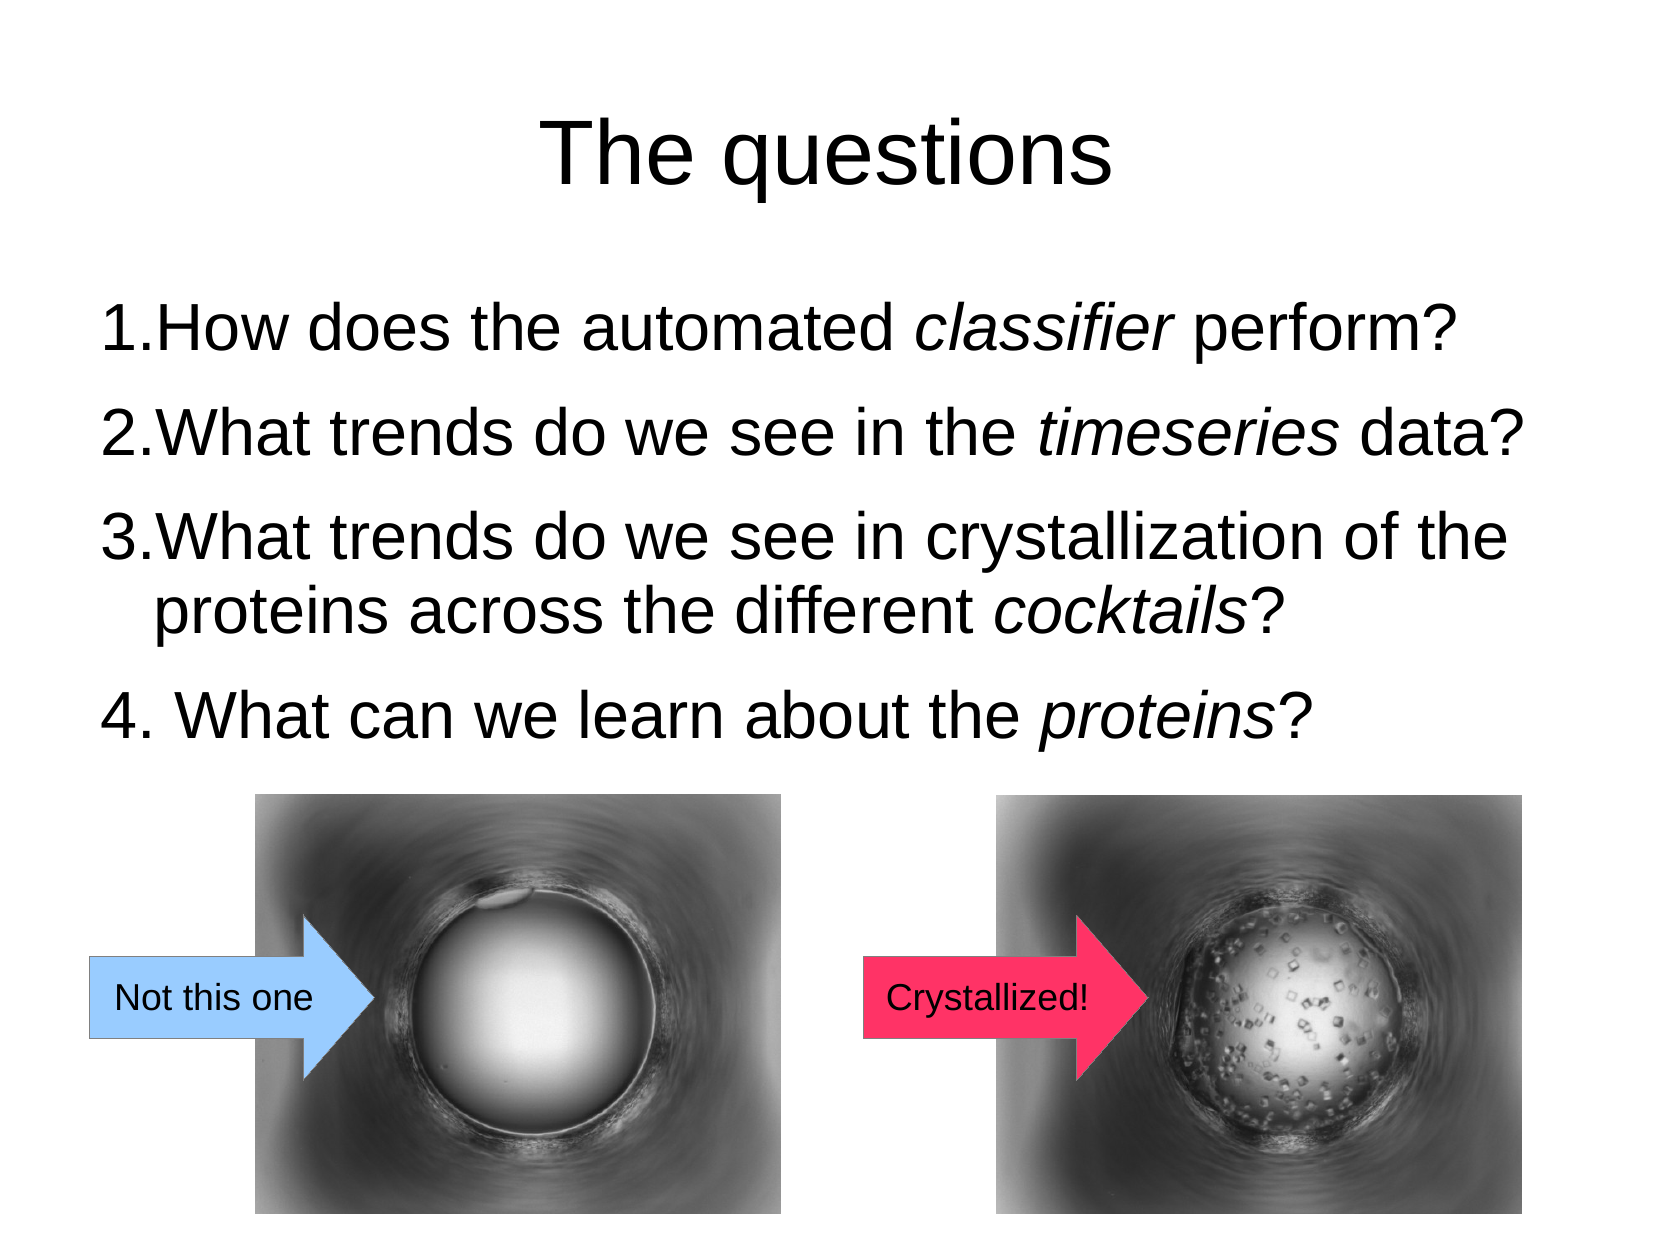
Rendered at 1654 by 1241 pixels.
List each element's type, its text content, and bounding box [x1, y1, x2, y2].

text_box Not this one [89, 914, 375, 1081]
picture [255, 794, 781, 1214]
picture [996, 795, 1522, 1214]
text_box Crystallized! [863, 915, 1149, 1081]
list How does the automated classifier perform? What trends do we see in the timeseries data? What trends do we see in crystallization of the proteins across the different cocktails? What can we learn about the proteins? [82, 290, 1538, 1010]
title The questions [82, 49, 1571, 257]
